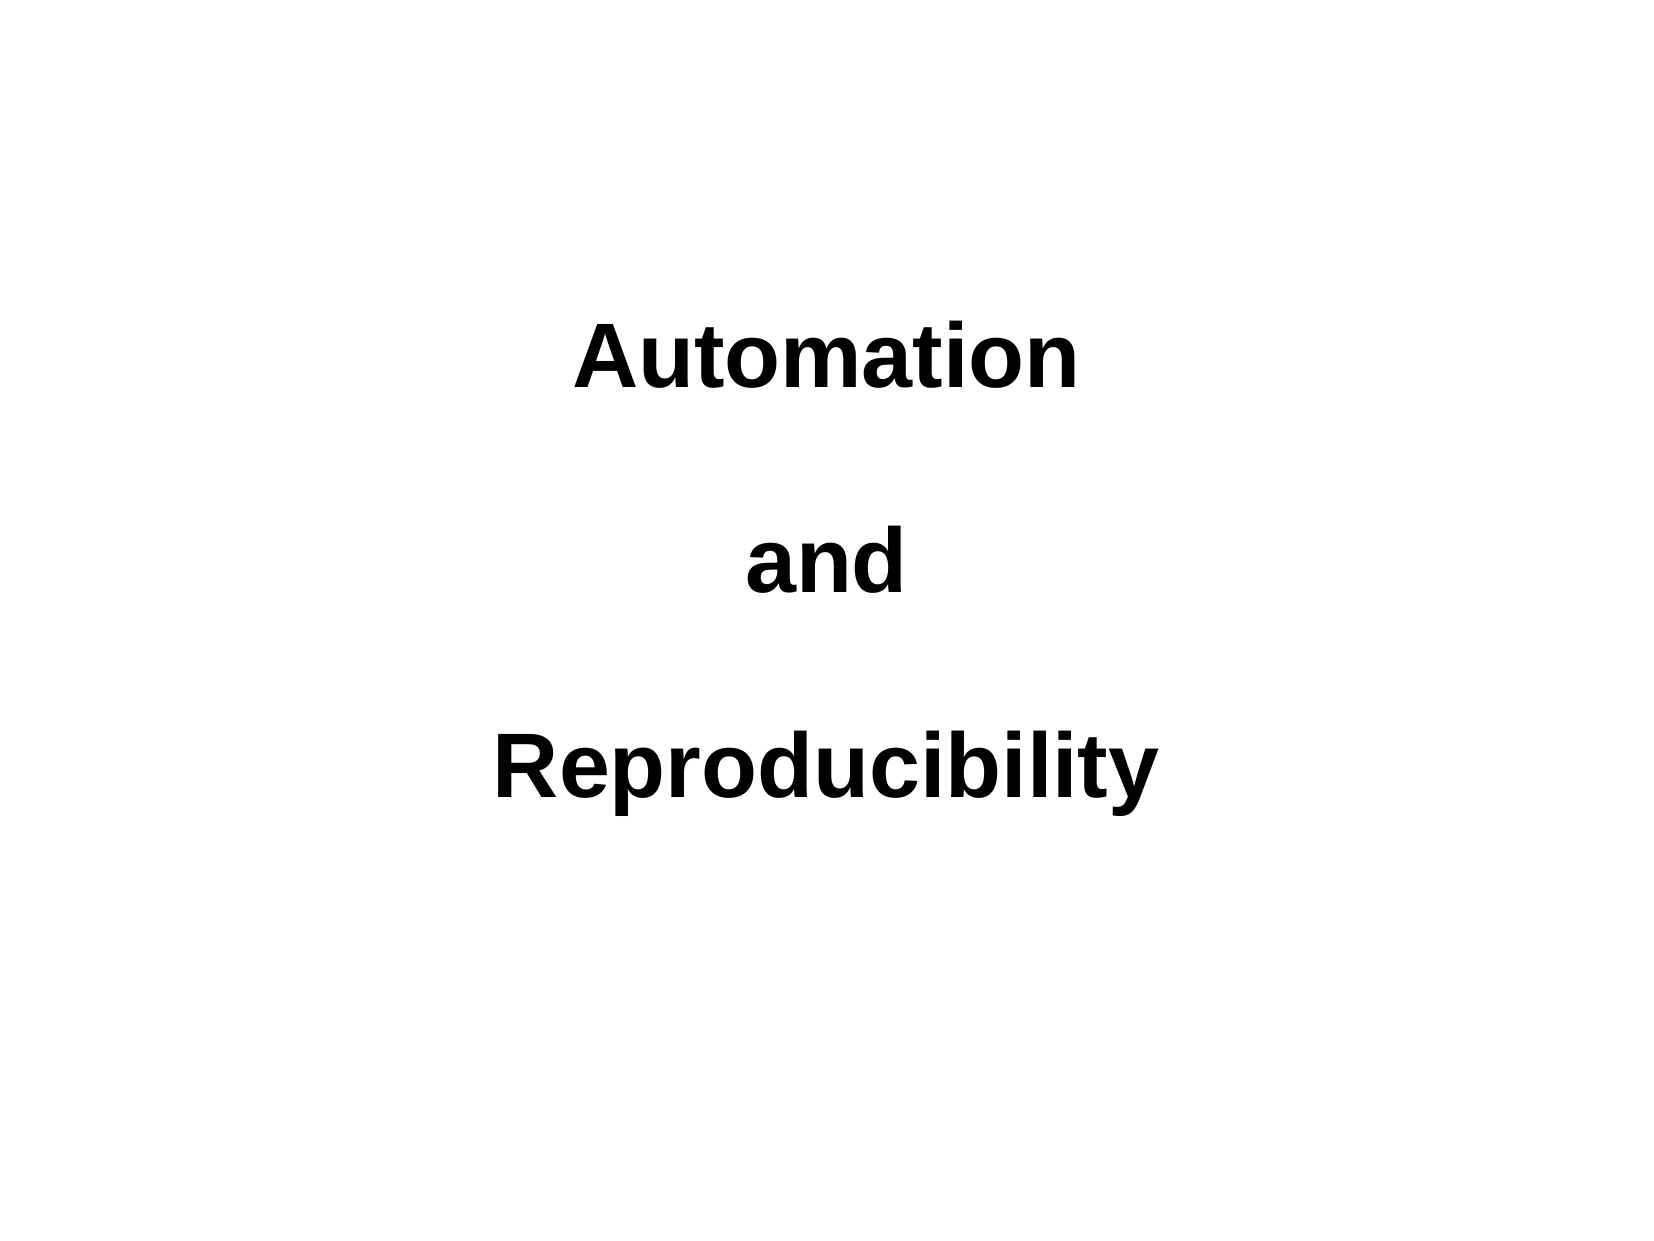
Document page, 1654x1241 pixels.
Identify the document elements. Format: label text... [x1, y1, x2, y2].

title Automation and Reproducibility [82, 304, 1571, 817]
